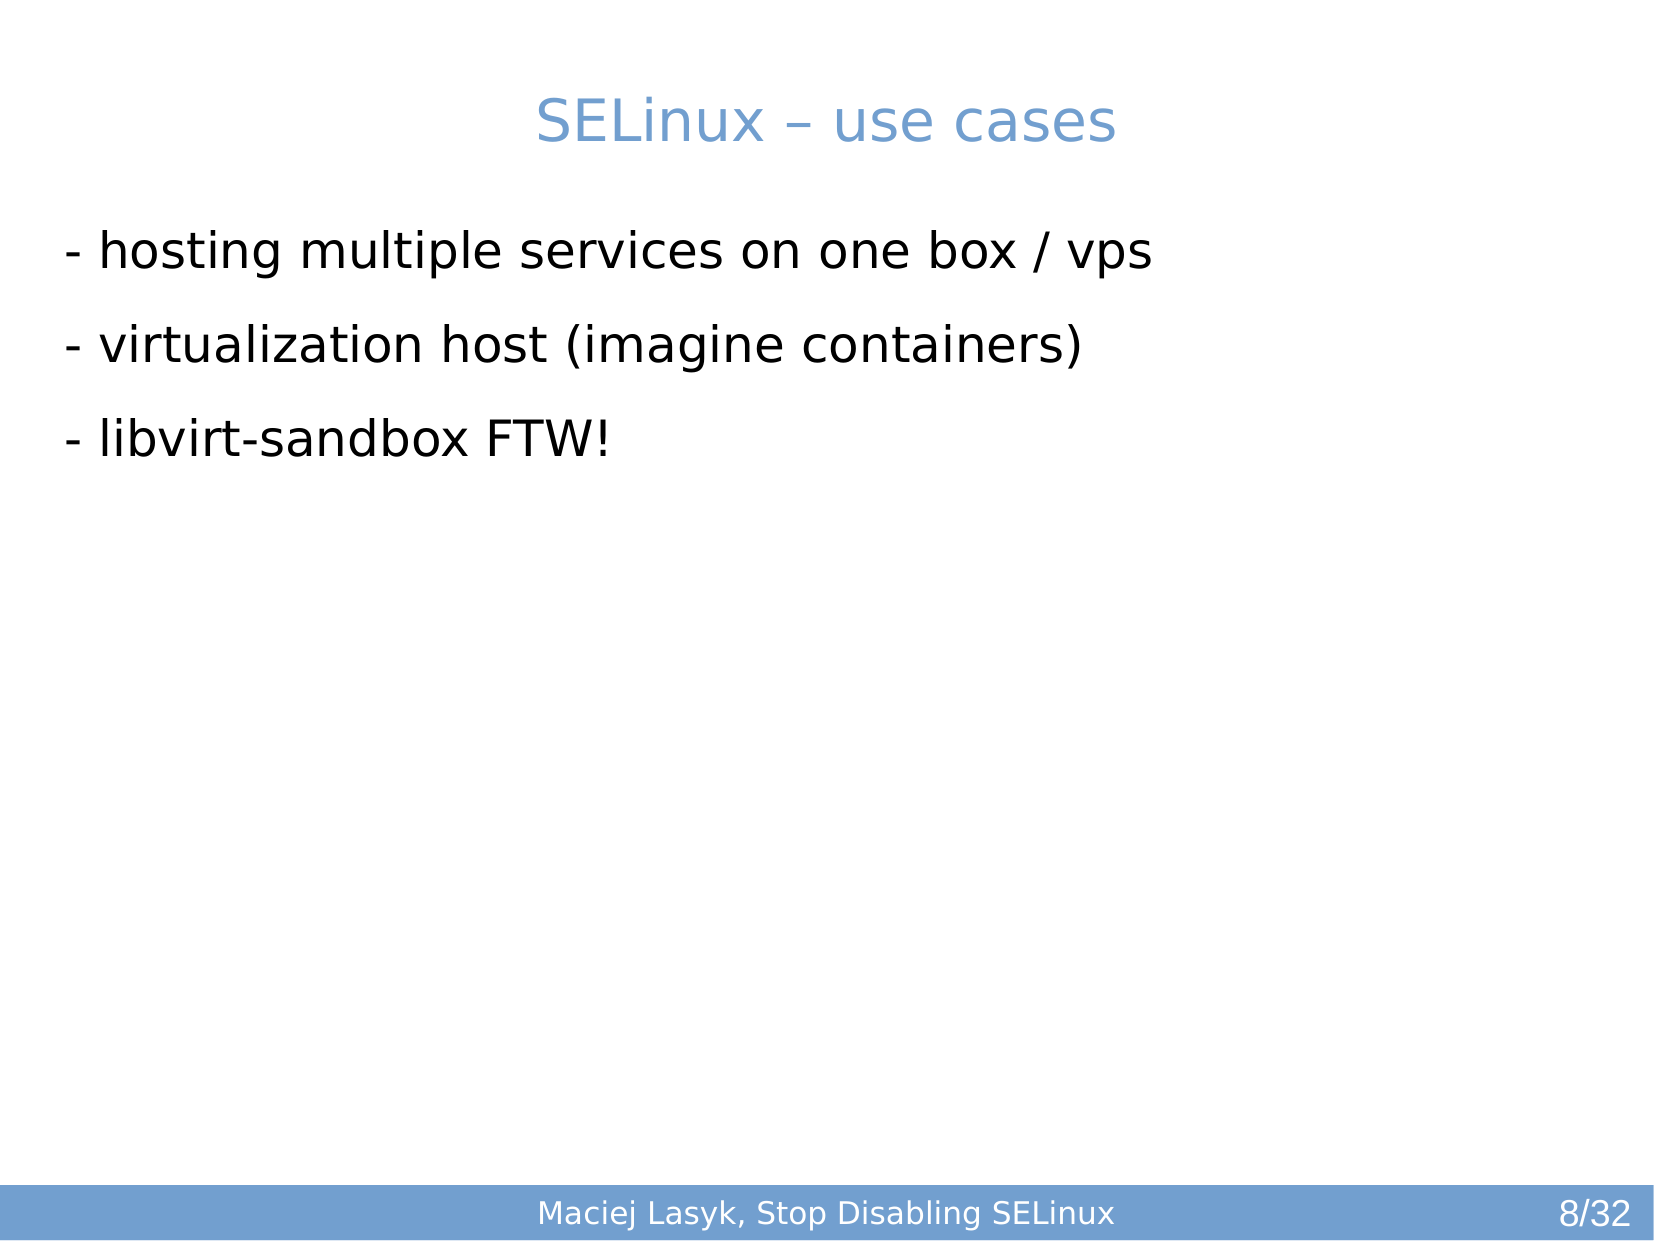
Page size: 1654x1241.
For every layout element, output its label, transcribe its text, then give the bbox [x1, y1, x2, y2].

text_box SELinux – use cases [520, 79, 1133, 163]
text_box [0, 1185, 1533, 1241]
text_box [1647, 1185, 1654, 1241]
text_box - hosting multiple services on one box / vps - virtualization host (imagine containers) - libvirt-sandbox FTW! [49, 214, 1170, 476]
text_box Maciej Lasyk, Stop Disabling SELinux [522, 1188, 1132, 1240]
text_box 8/32 [1533, 1185, 1647, 1241]
